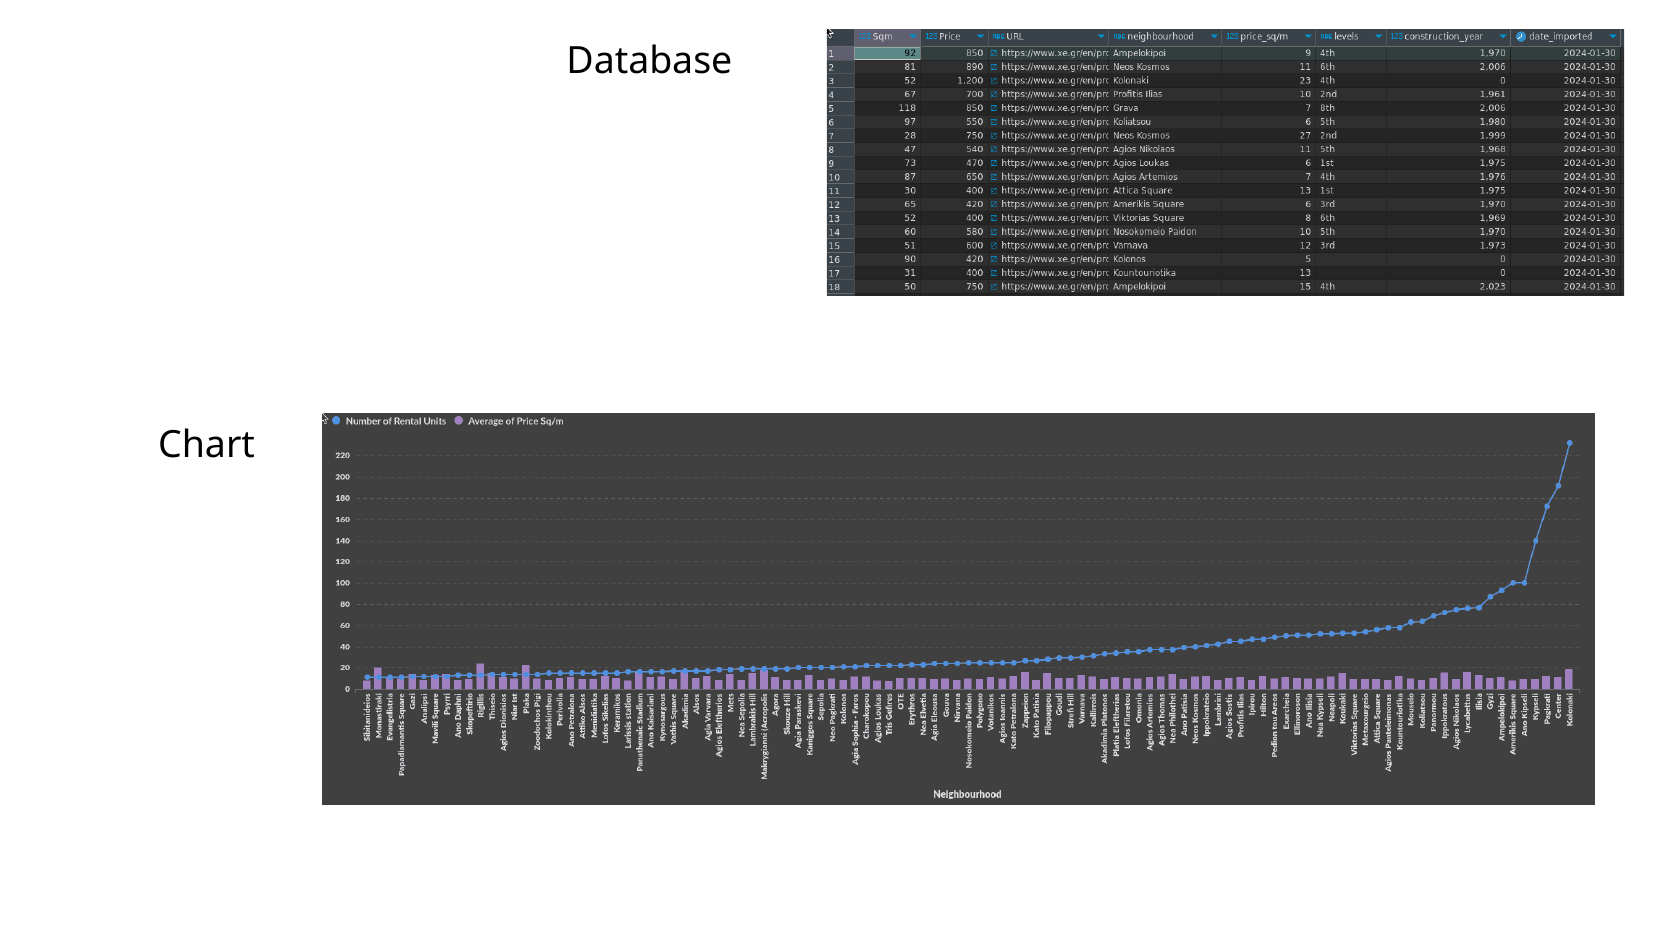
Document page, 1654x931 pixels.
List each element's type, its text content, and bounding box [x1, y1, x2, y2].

title Chart [0, 413, 414, 472]
title Database [442, 29, 826, 89]
picture [322, 413, 1595, 805]
picture [826, 29, 1625, 296]
